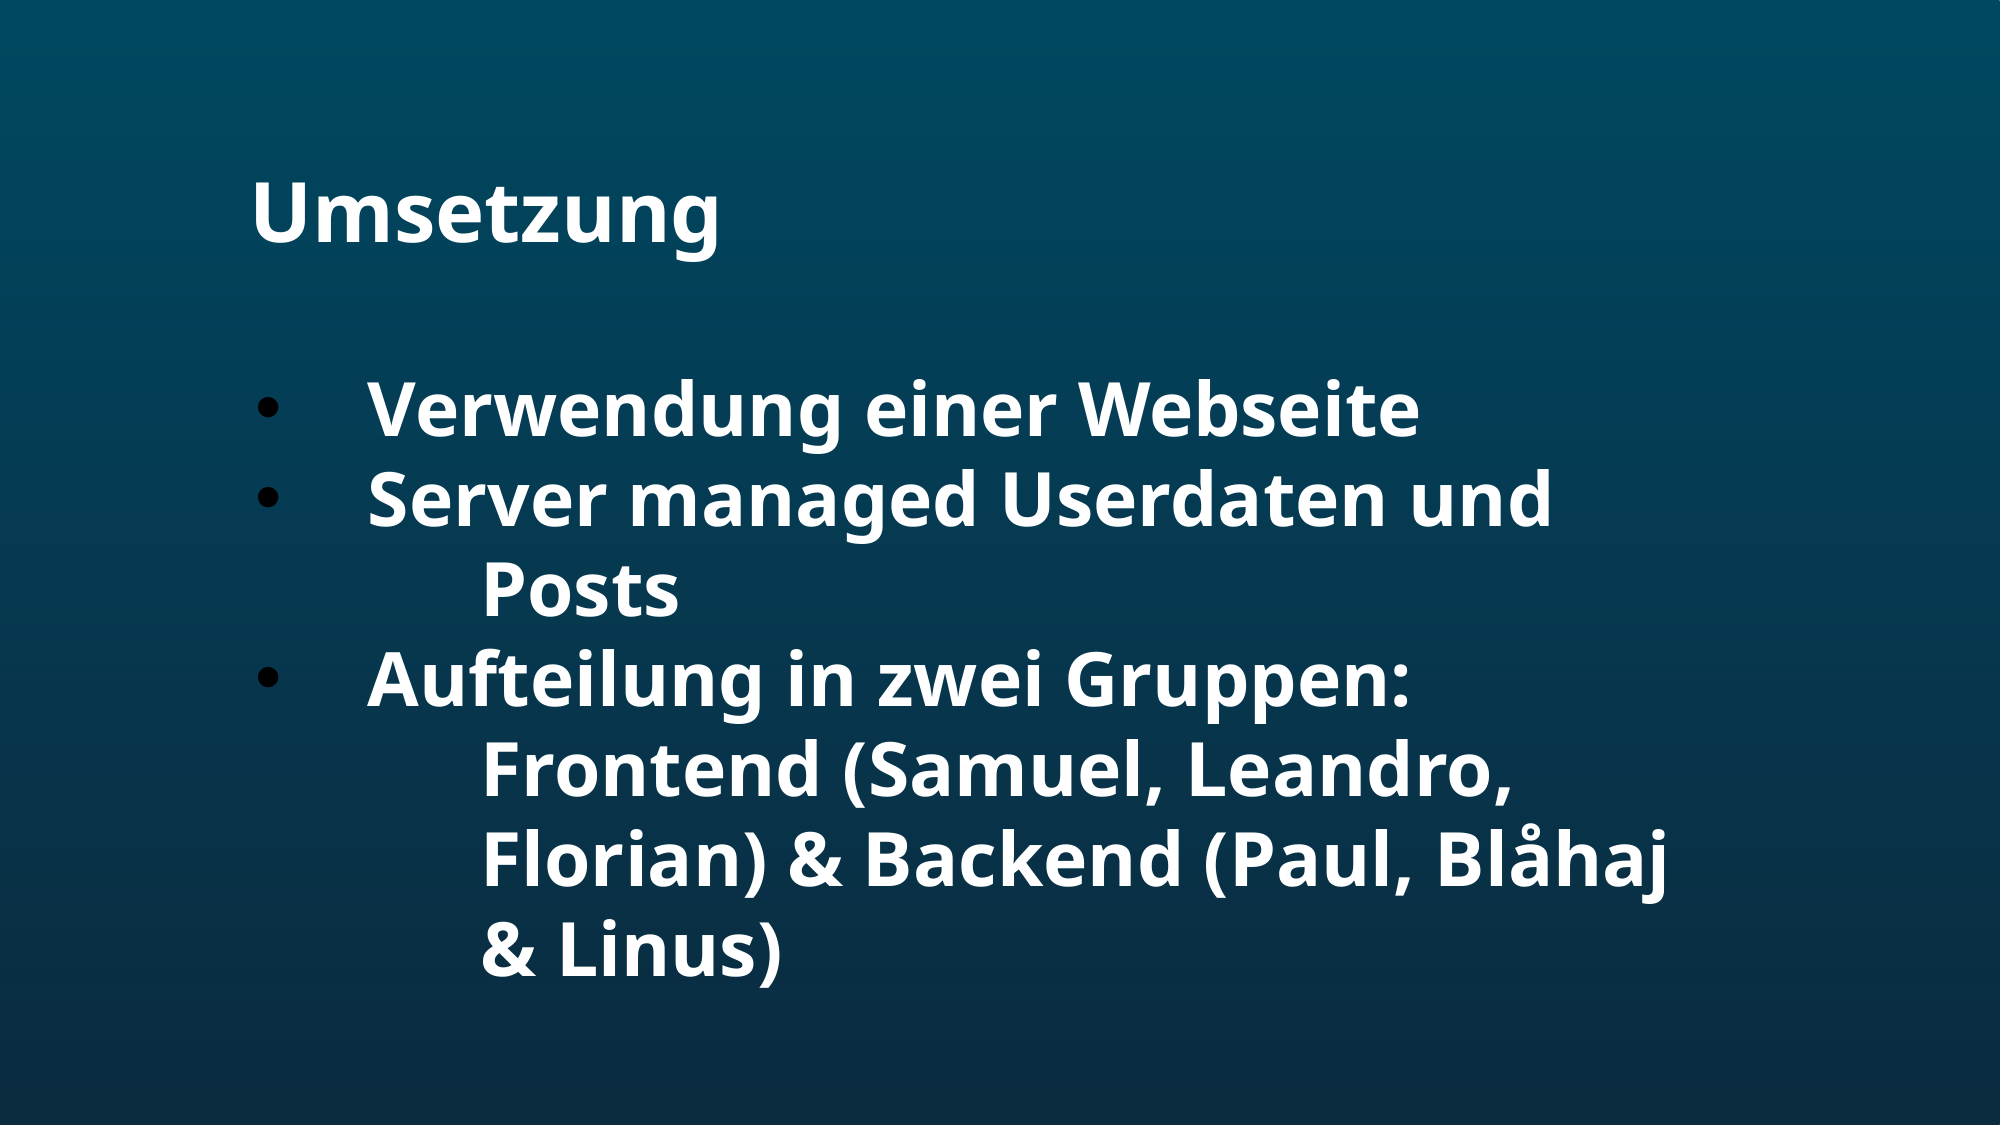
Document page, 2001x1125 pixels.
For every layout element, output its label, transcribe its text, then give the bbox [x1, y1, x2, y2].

text_box Verwendung einer Webseite Server managed Userdaten und Posts Aufteilung in zwei Gruppen: Frontend (Samuel, Leandro, Florian) & Backend (Paul, Blåhaj & Linus) [241, 354, 1759, 991]
text_box [0, 0, 2000, 1125]
text_box Umsetzung [235, 149, 1839, 269]
